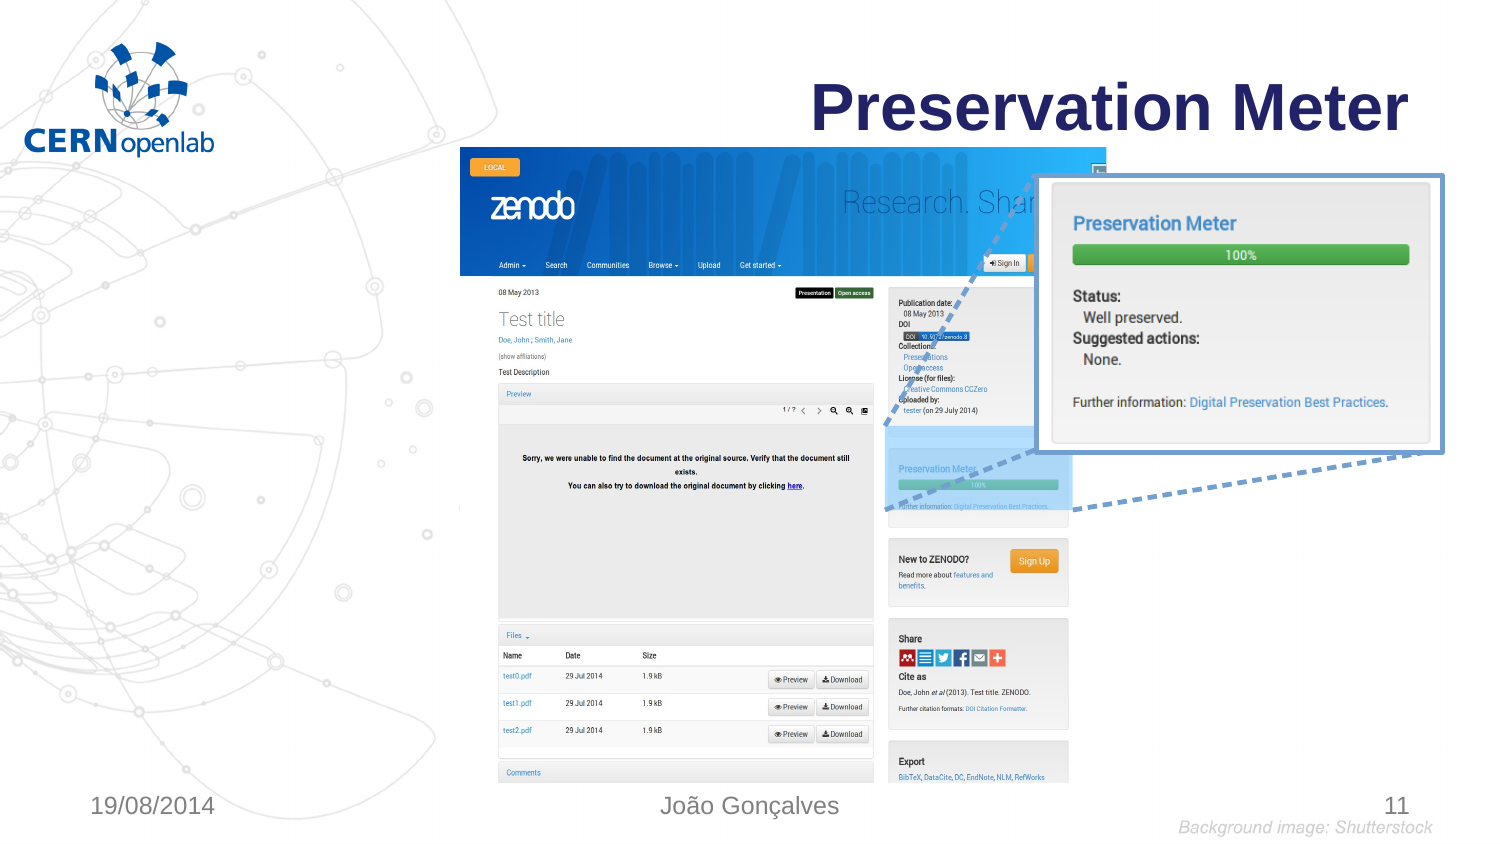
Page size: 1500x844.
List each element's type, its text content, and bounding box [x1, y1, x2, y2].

footer João Gonçalves [466, 783, 1034, 827]
slide_number <number> [1074, 782, 1425, 827]
picture [0, 0, 1500, 844]
text_box [884, 425, 1073, 511]
slide_number 19/08/2014 [75, 782, 425, 827]
title Preservation Meter [230, 33, 1425, 175]
